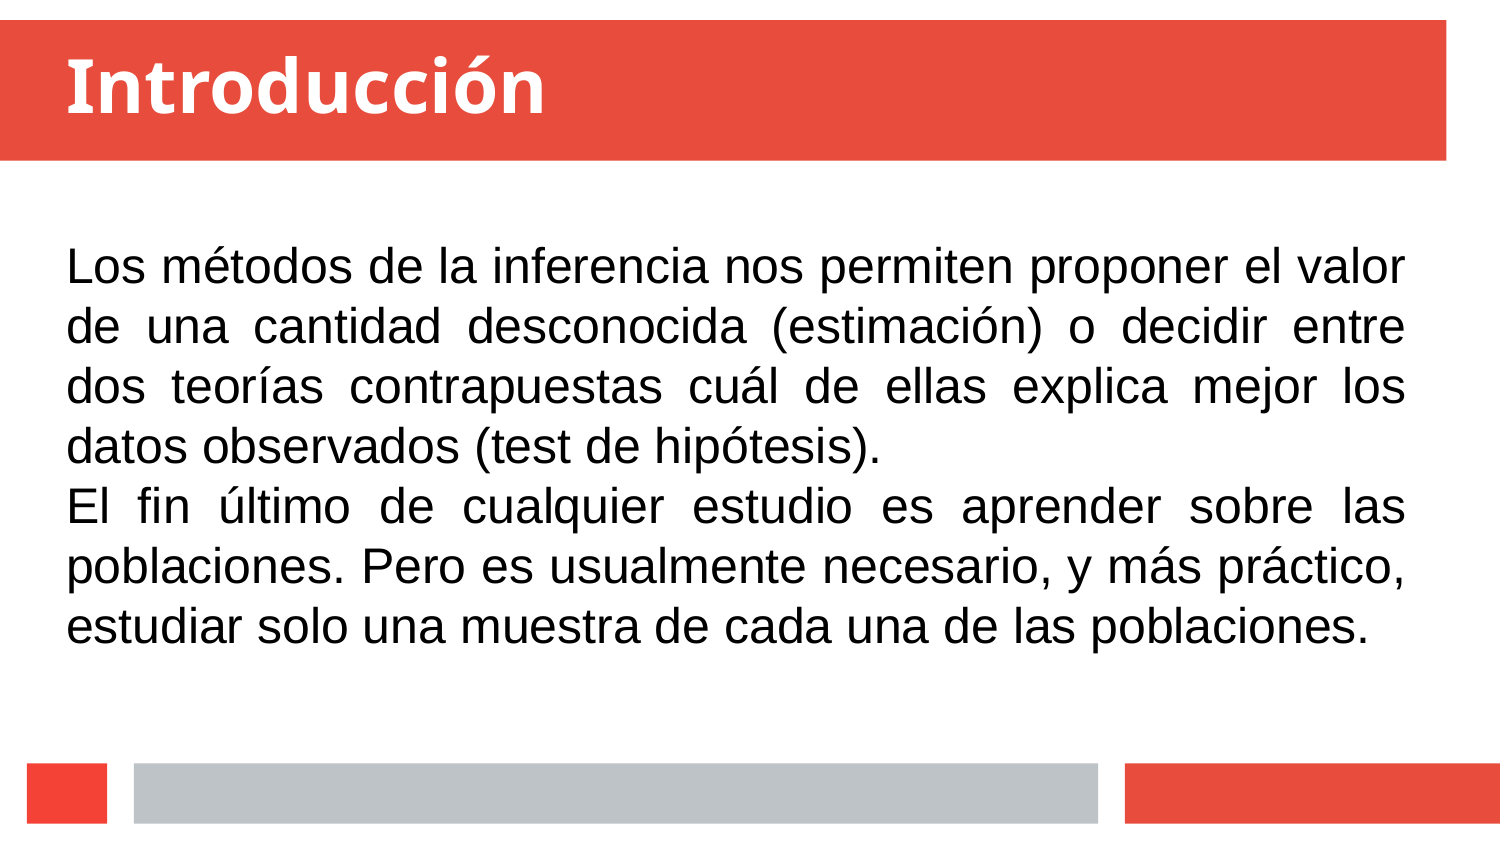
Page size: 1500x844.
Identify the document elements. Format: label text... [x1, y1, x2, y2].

subtitle Los métodos de la inferencia nos permiten proponer el valor de una cantidad desconocida (estimación) o decidir entre dos teorías contrapuestas cuál de ellas explica mejor los datos observados (test de hipótesis). El fin último de cualquier estudio es aprender sobre las poblaciones. Pero es usualmente necesario, y más práctico, estudiar solo una muestra de cada una de las poblaciones. [53, 220, 1420, 744]
title Introducción [53, 40, 1447, 141]
